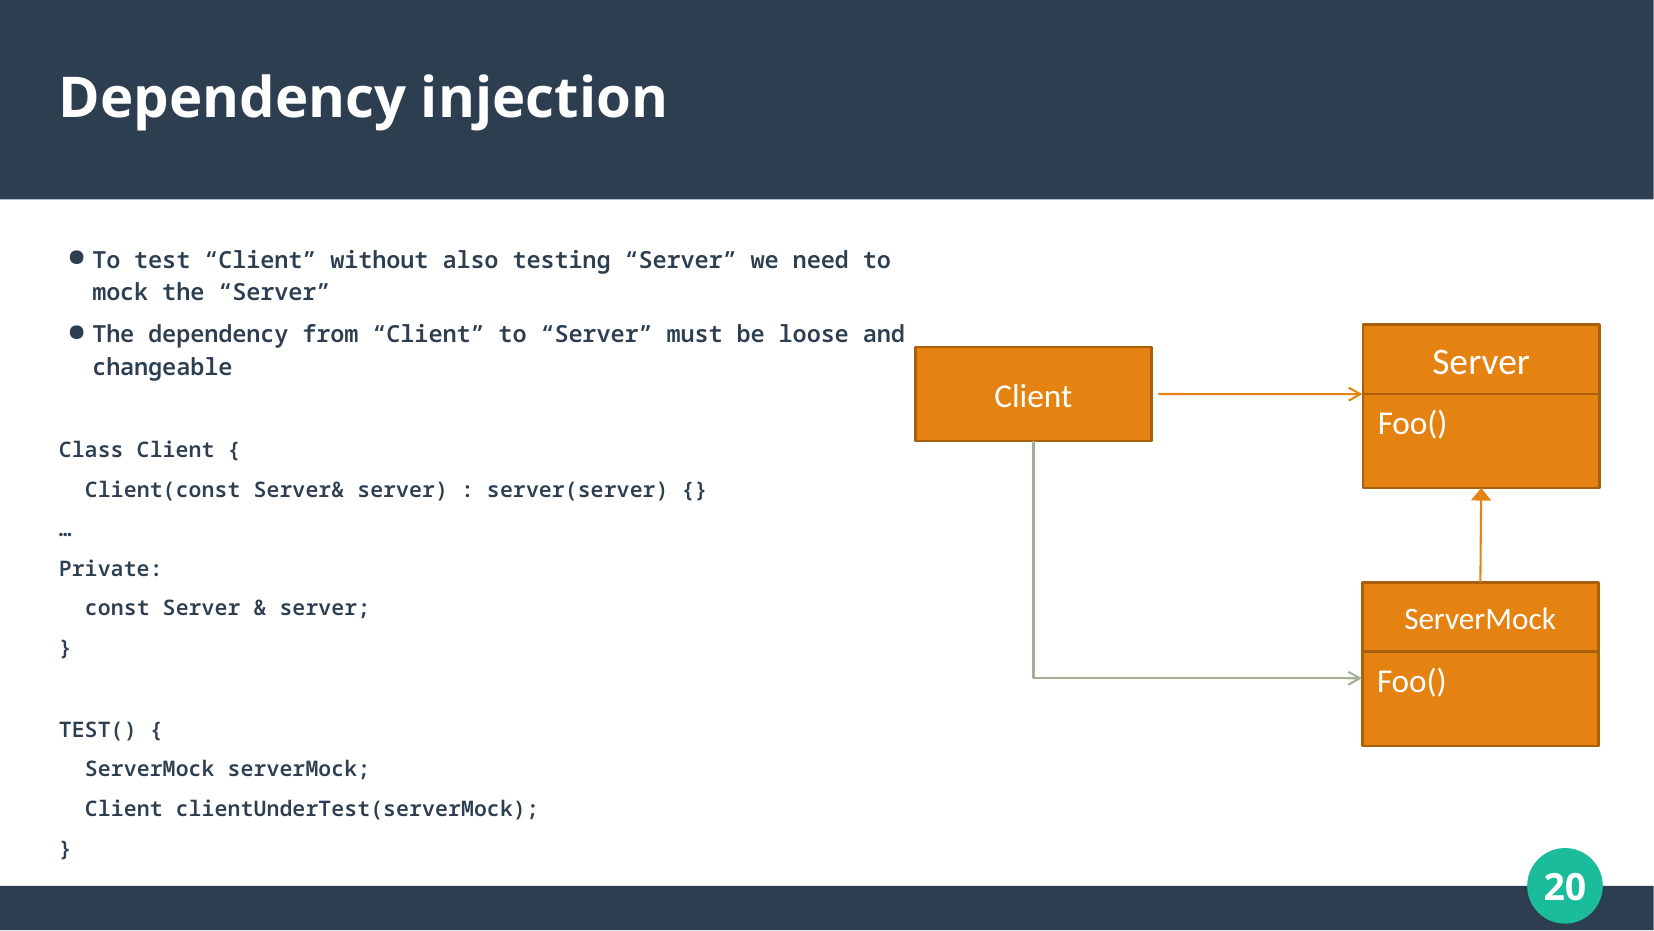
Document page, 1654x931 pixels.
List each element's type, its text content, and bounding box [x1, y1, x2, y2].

text_box Server [1363, 324, 1600, 394]
text_box Foo() [1362, 651, 1599, 746]
title Dependency injection [59, 37, 1595, 155]
text_box Client [915, 346, 1152, 442]
text_box ServerMock [1362, 582, 1599, 651]
text_box Foo() [1363, 394, 1600, 489]
list To test “Client” without also testing “Server” we need to mock the “Server” The dependency from “Client” to “Server” must be loose and changeable Class Client { Client(const Server& server) : server(server) {} … Private: const Server & server; } TEST() { ServerMock serverMock; Client clientUnderTest(serverMock); } [59, 243, 945, 864]
